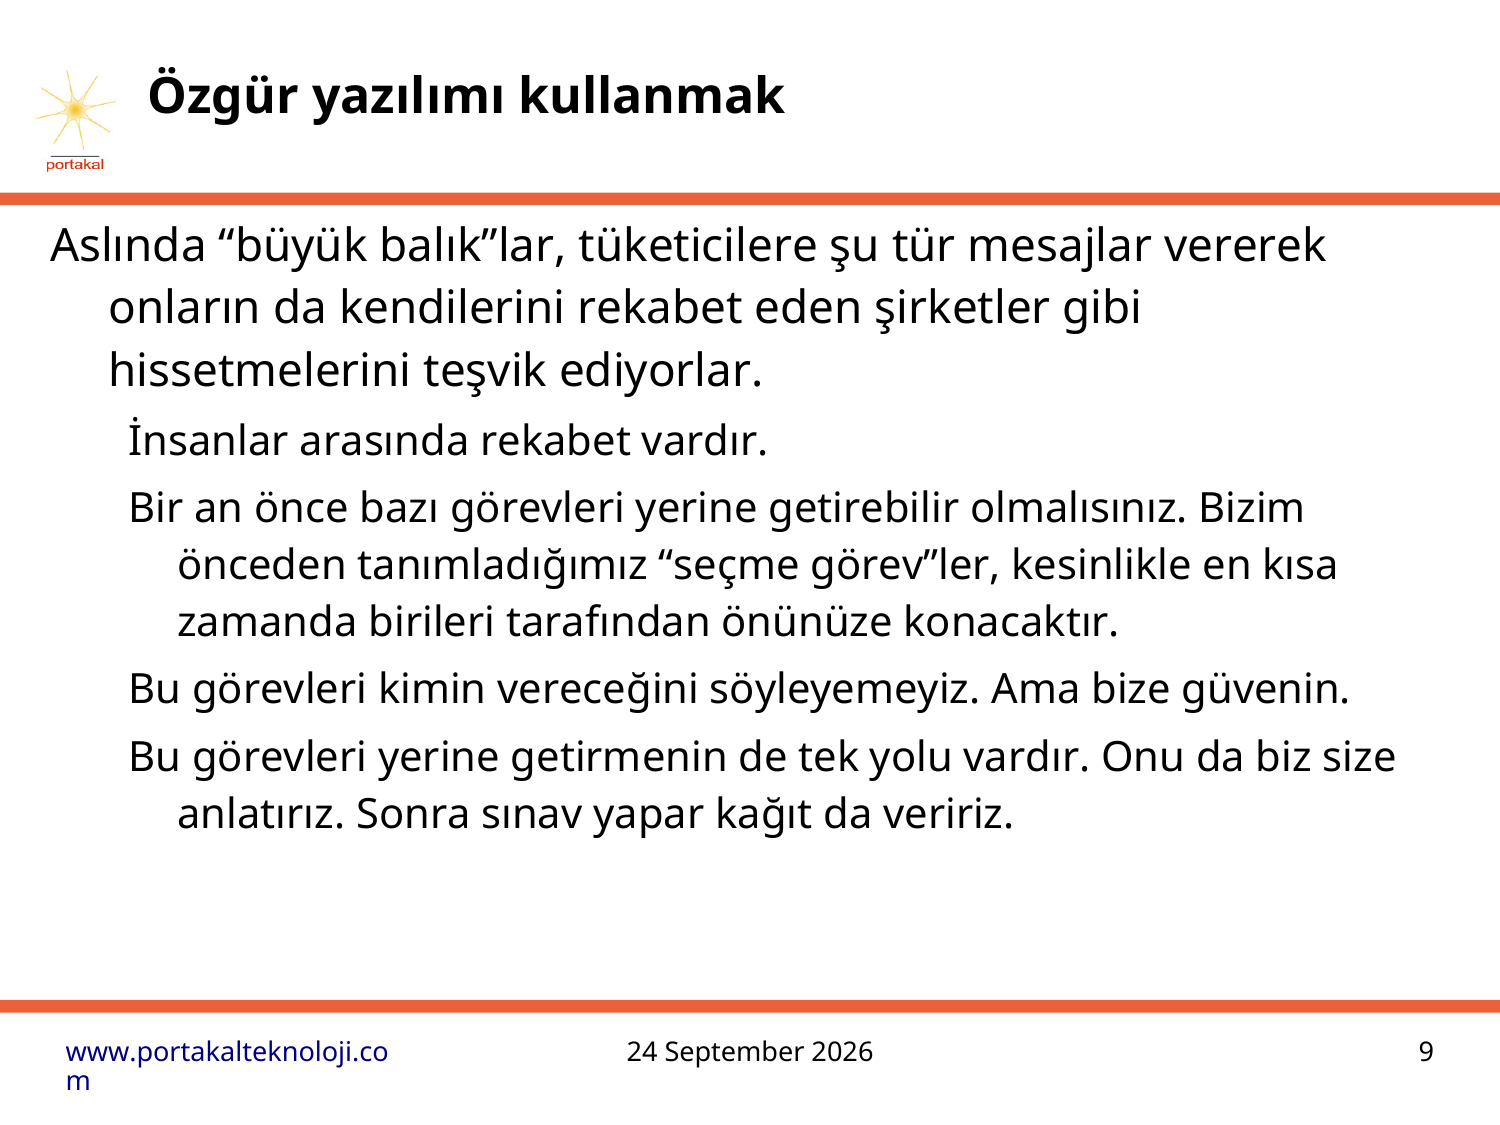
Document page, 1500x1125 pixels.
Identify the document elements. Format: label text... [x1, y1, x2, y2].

picture [29, 5, 120, 184]
list Aslında “büyük balık”lar, tüketicilere şu tür mesajlar vererek onların da kendilerini rekabet eden şirketler gibi hissetmelerini teşvik ediyorlar. İnsanlar arasında rekabet vardır. Bir an önce bazı görevleri yerine getirebilir olmalısınız. Bizim önceden tanımladığımız “seçme görev”ler, kesinlikle en kısa zamanda birileri tarafından önünüze konacaktır. Bu görevleri kimin vereceğini söyleyemeyiz. Ama bize güvenin. Bu görevleri yerine getirmenin de tek yolu vardır. Onu da biz size anlatırız. Sonra sınav yapar kağıt da veririz. [50, 212, 1450, 873]
title Özgür yazılımı kullanmak [147, 7, 1450, 181]
